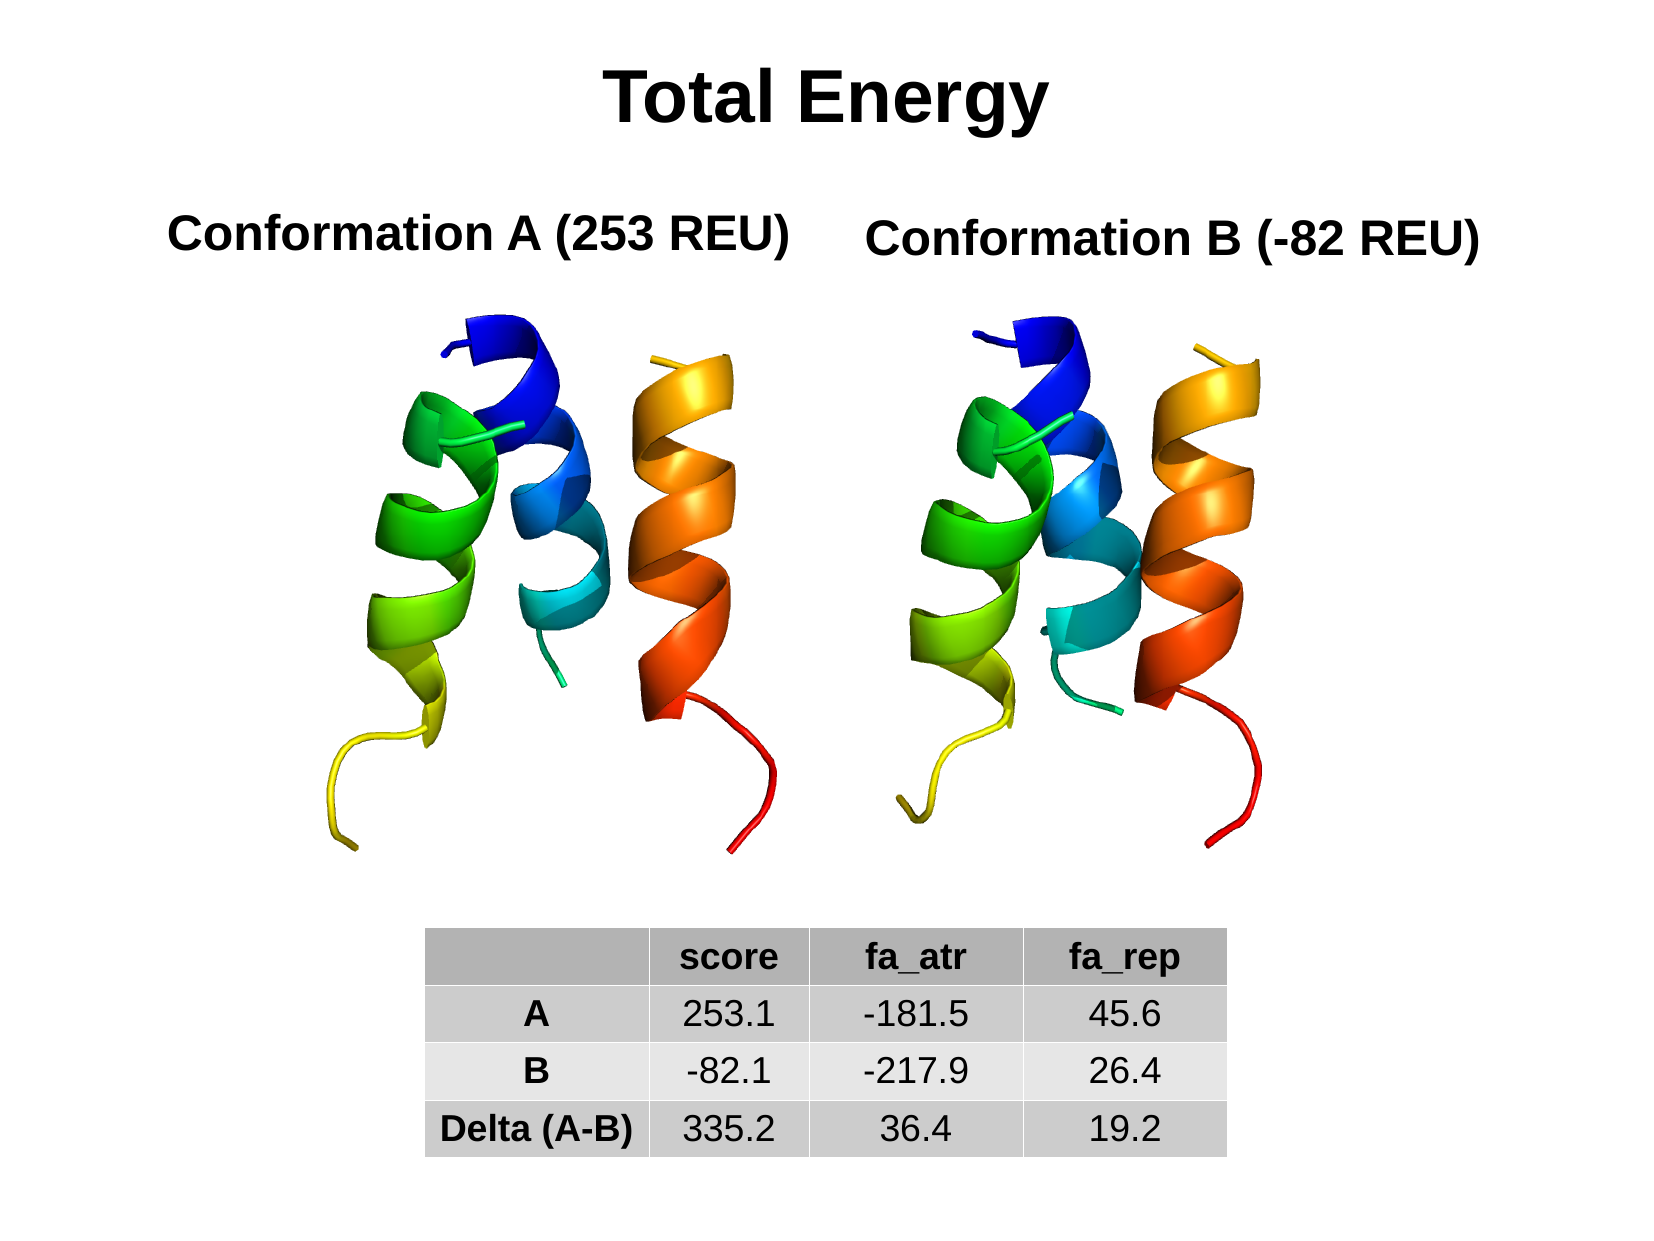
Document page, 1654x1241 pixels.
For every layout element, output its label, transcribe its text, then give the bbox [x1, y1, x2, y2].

table_cell 45.6 [1024, 986, 1227, 1042]
table_cell -217.9 [810, 1043, 1023, 1100]
table_header score [650, 928, 809, 985]
table_cell 335.2 [650, 1101, 809, 1157]
table_header fa_rep [1024, 928, 1227, 985]
table_header [425, 928, 649, 985]
text_box Total Energy [0, 47, 1654, 146]
table_cell 26.4 [1024, 1043, 1227, 1100]
picture [317, 325, 806, 871]
table_cell -181.5 [810, 986, 1023, 1042]
table_cell B [425, 1043, 649, 1100]
table_cell 253.1 [650, 986, 809, 1042]
table_cell 19.2 [1024, 1101, 1227, 1157]
table_cell -82.1 [650, 1043, 809, 1100]
picture [851, 329, 1340, 871]
table_cell Delta (A-B) [425, 1101, 649, 1157]
text_box Conformation B (-82 REU) [828, 202, 1518, 329]
text_box Conformation A (253 REU) [129, 198, 829, 325]
table_header fa_atr [810, 928, 1023, 985]
table_cell A [425, 986, 649, 1042]
table_cell 36.4 [810, 1101, 1023, 1157]
